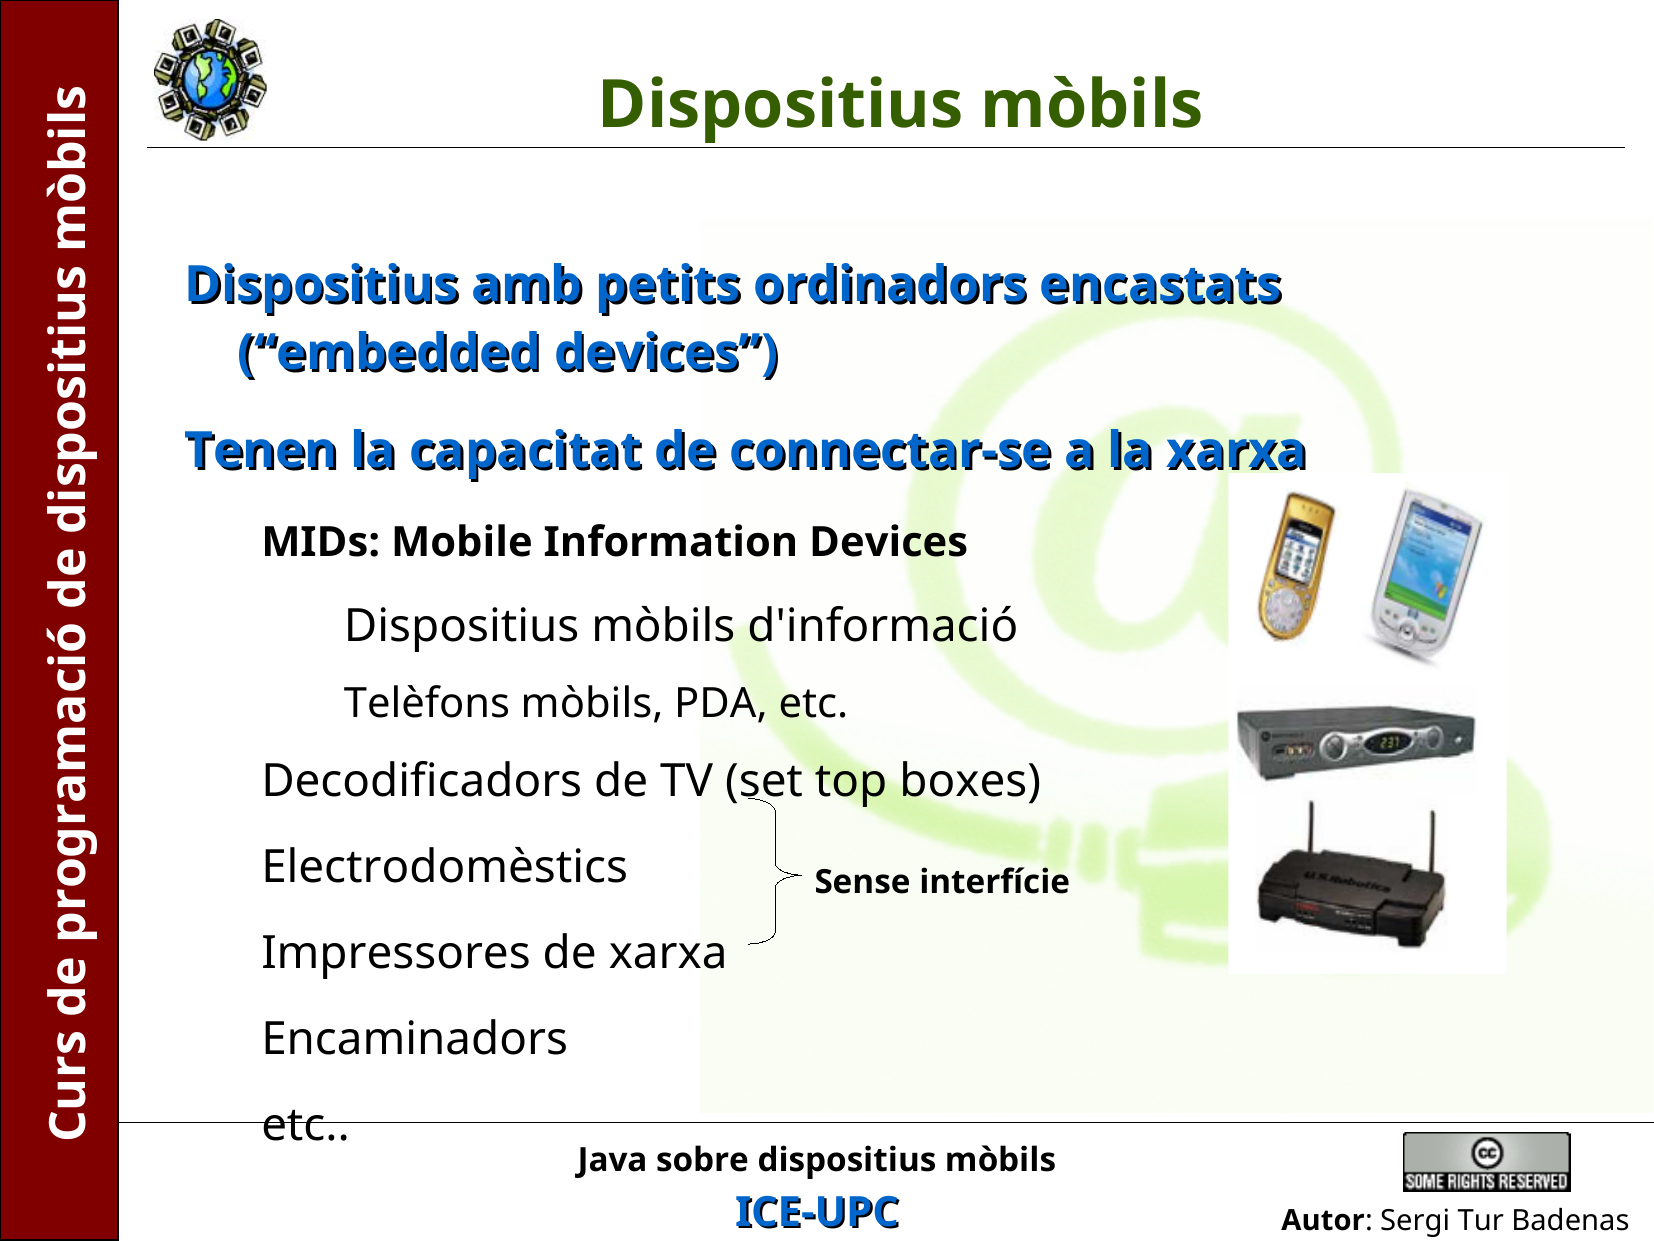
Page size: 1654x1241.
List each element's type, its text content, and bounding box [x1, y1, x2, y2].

picture [1403, 1132, 1571, 1192]
picture [154, 19, 268, 142]
picture [700, 217, 1654, 1113]
text_box Sense interfície [724, 850, 1152, 904]
list Dispositius amb petits ordinadors encastats (“embedded devices”) Tenen la capacitat de connectar-se a la xarxa MIDs: Mobile Information Devices Dispositius mòbils d'informació Telèfons mòbils, PDA, etc. Decodificadors de TV (set top boxes) Electrodomèstics Impressores de xarxa Encaminadors etc.. [166, 248, 1504, 1129]
title Dispositius mòbils [232, 53, 1570, 150]
